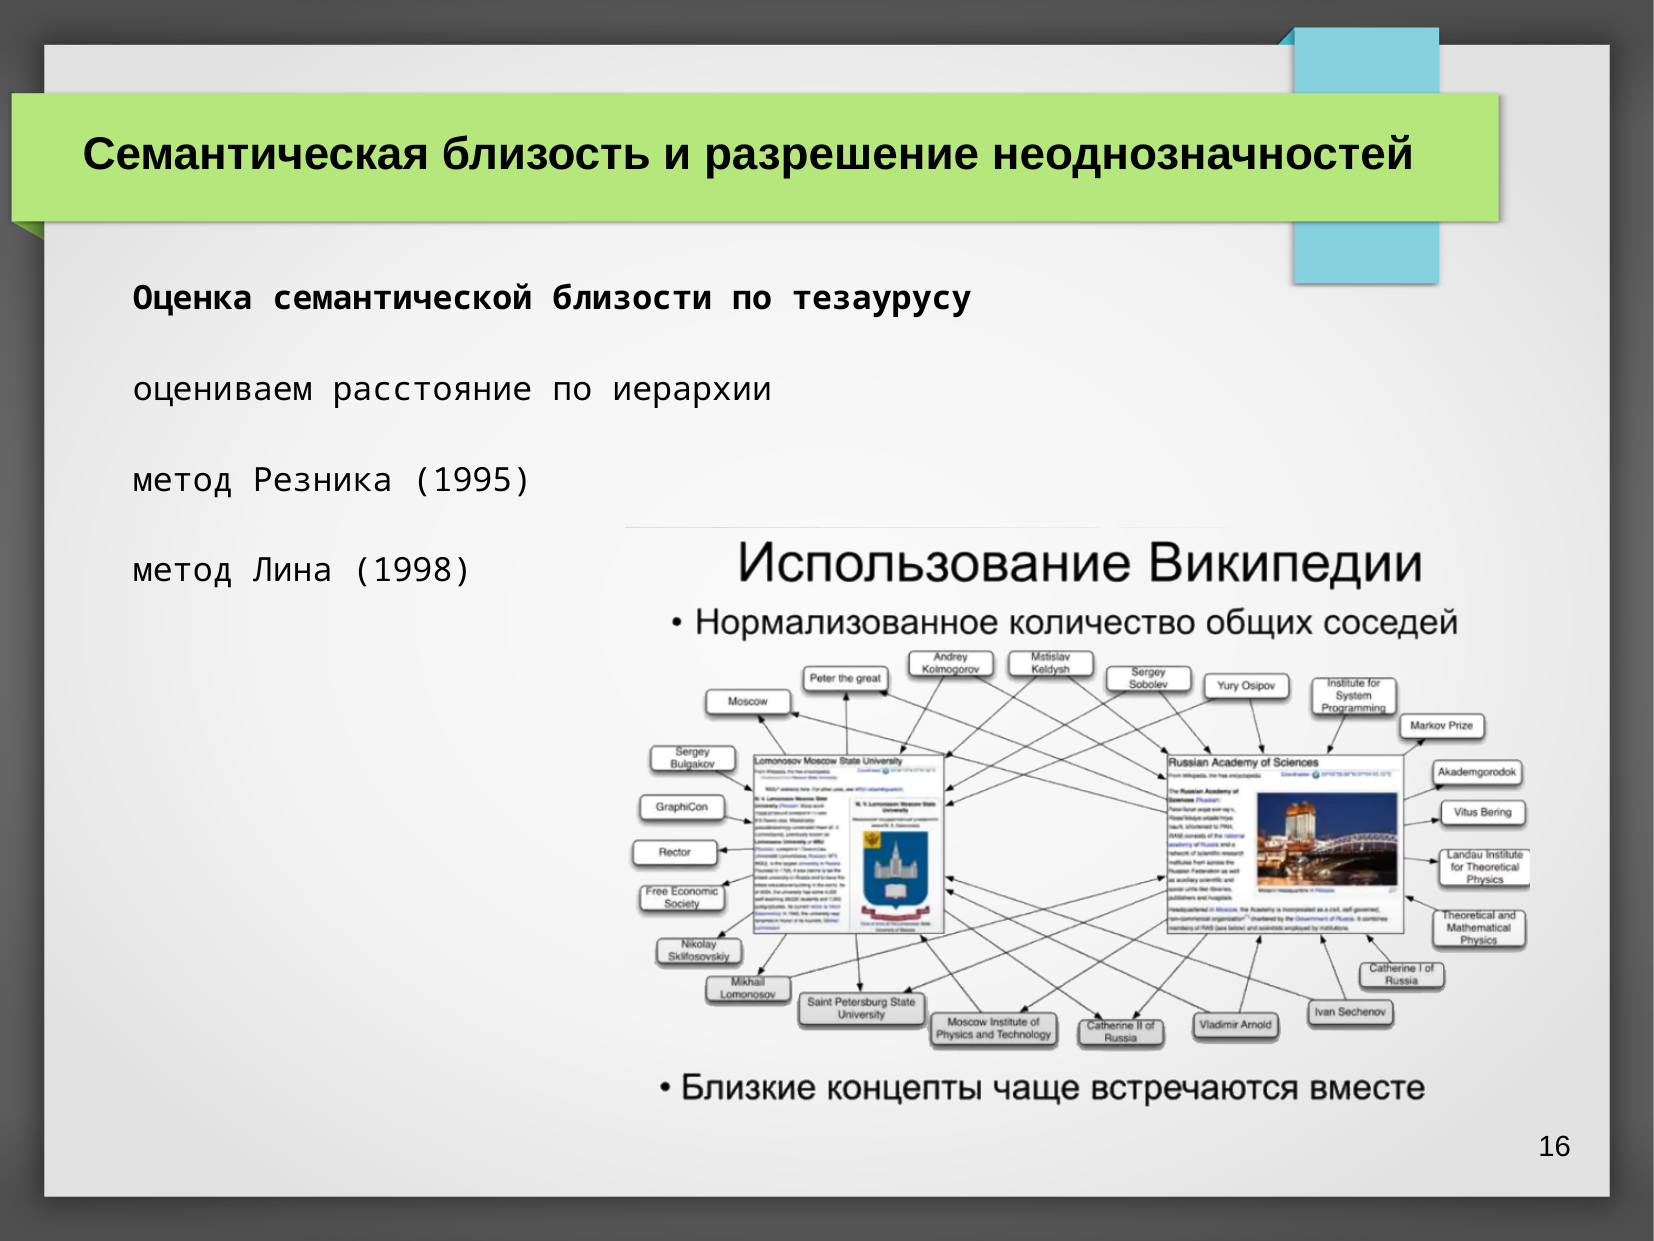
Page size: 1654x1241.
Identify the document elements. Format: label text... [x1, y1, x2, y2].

text_box Оценка семантической близости по тезаурусу оцениваем расстояние по иерархии метод Резника (1995) метод Лина (1998) [118, 267, 1052, 567]
picture [0, 0, 1654, 1241]
title Семантическая близость и разрешение неоднозначностей [82, 121, 1489, 187]
